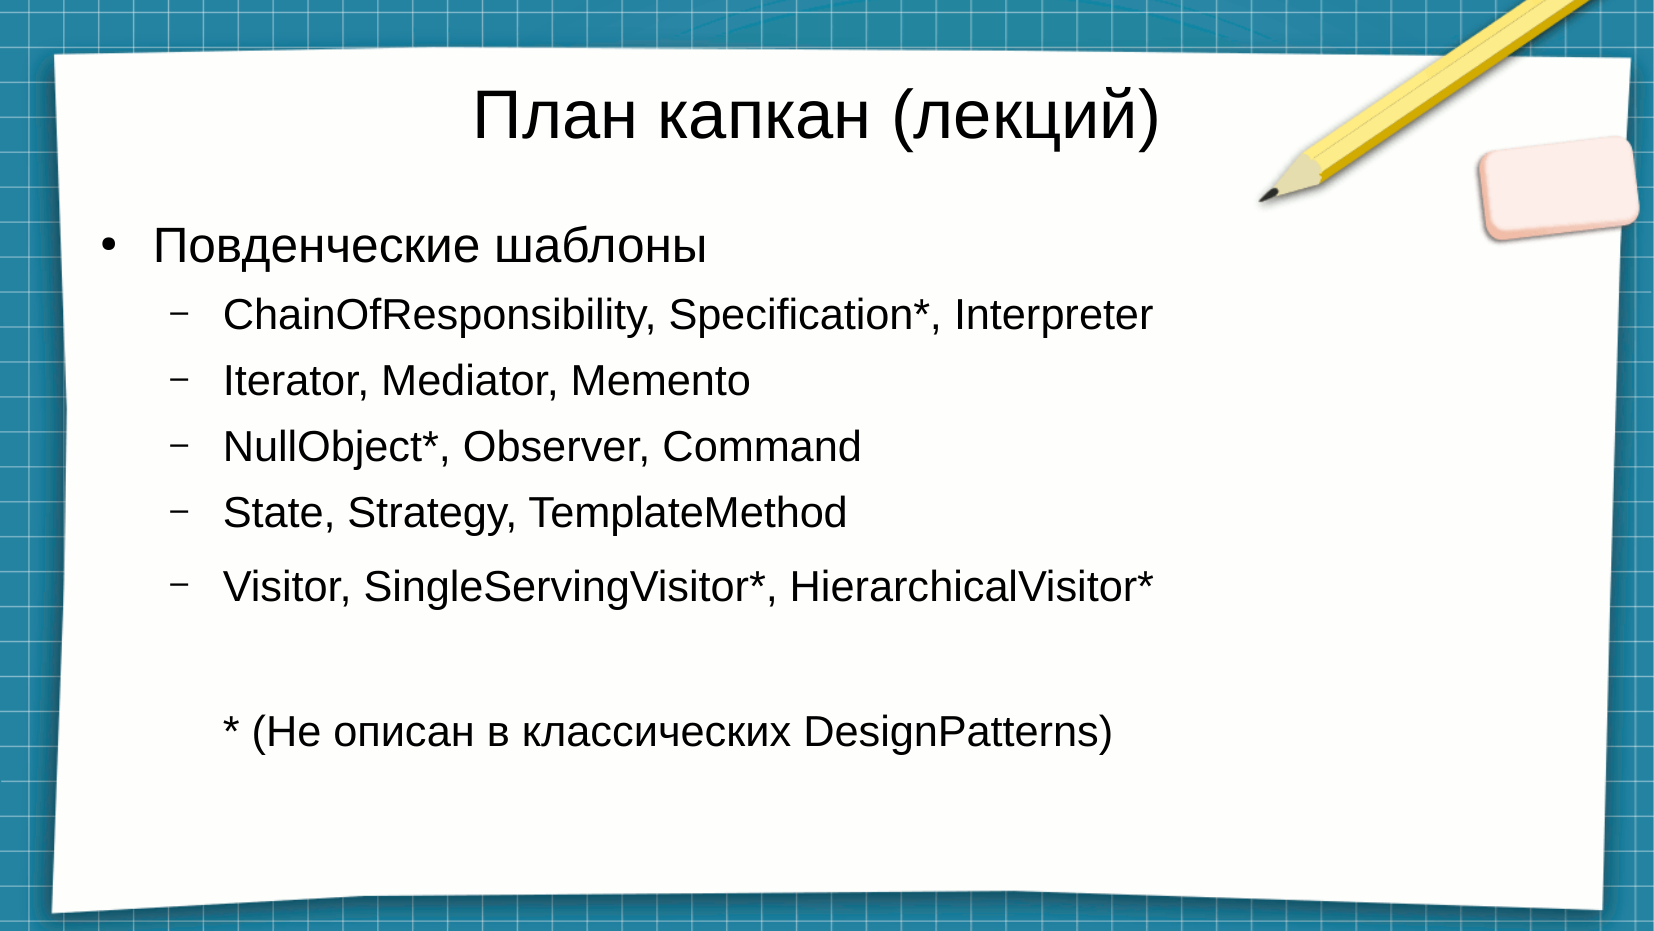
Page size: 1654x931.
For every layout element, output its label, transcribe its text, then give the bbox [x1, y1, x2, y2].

list Повденческие шаблоны ChainOfResponsibility, Specification*, Interpreter Iterator, Mediator, Memento NullObject*, Observer, Command State, Strategy, TemplateMethod Visitor, SingleServingVisitor*, HierarchicalVisitor* * (Не описан в классических DesignPatterns) [82, 217, 1571, 758]
title План капкан (лекций) [82, 37, 1571, 193]
picture [0, 0, 1654, 931]
